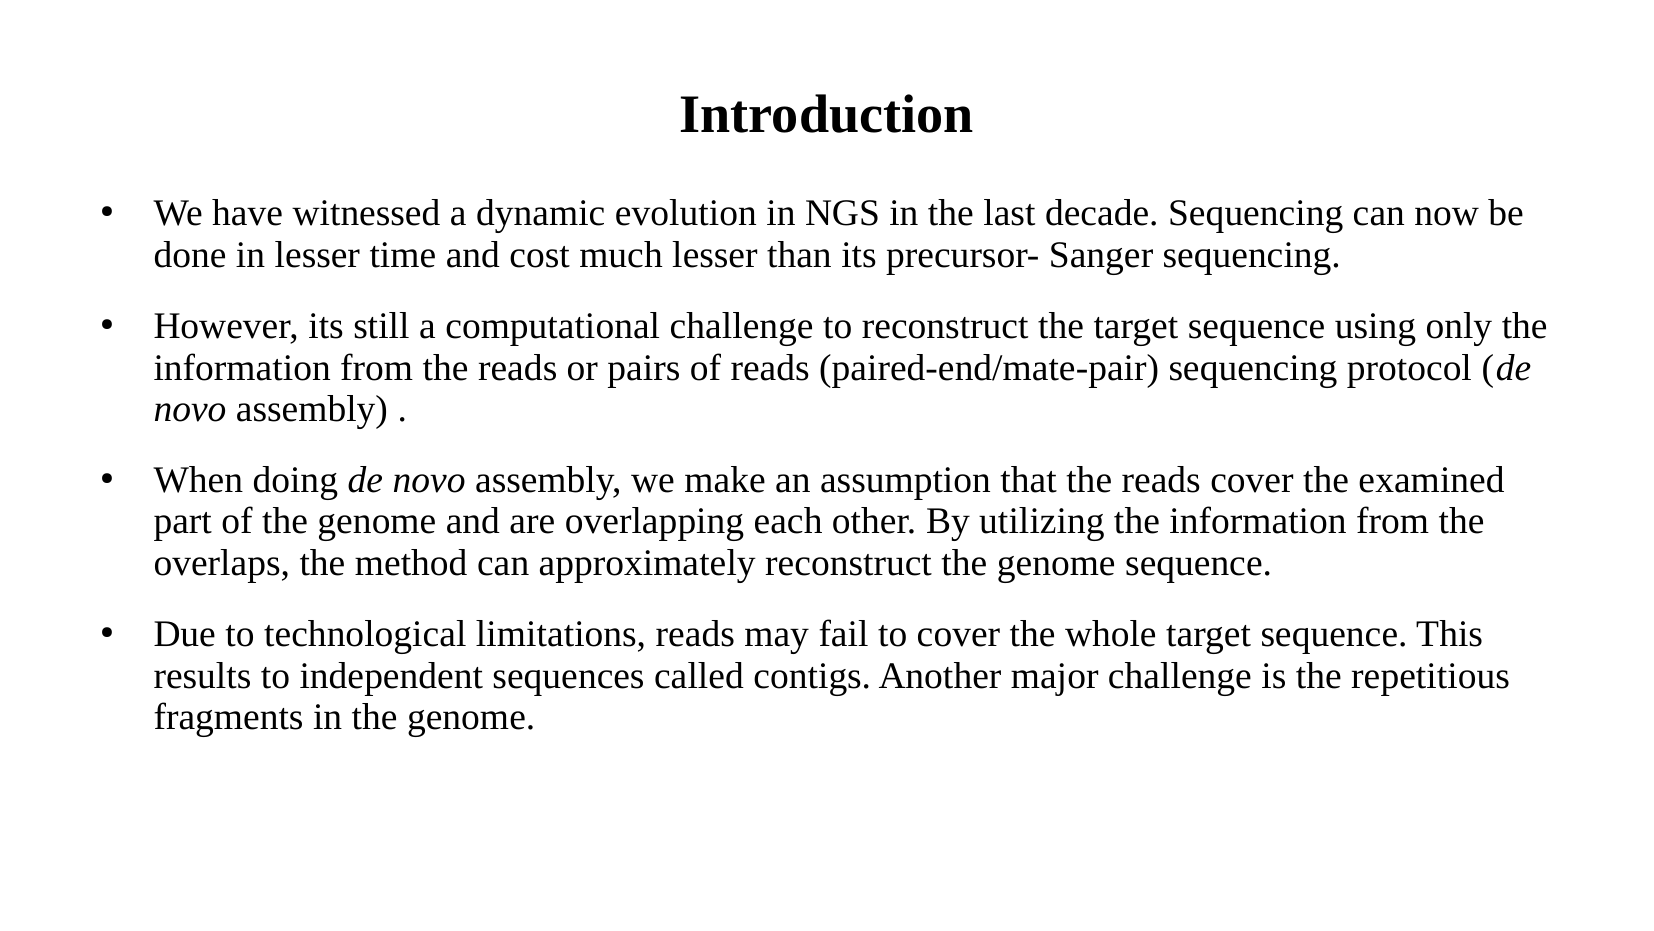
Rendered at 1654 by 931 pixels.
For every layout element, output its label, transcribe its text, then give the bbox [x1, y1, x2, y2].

list We have witnessed a dynamic evolution in NGS in the last decade. Sequencing can now be done in lesser time and cost much lesser than its precursor- Sanger sequencing. However, its still a computational challenge to reconstruct the target sequence using only the information from the reads or pairs of reads (paired-end/mate-pair) sequencing protocol (de novo assembly) . When doing de novo assembly, we make an assumption that the reads cover the examined part of the genome and are overlapping each other. By utilizing the information from the overlaps, the method can approximately reconstruct the genome sequence. Due to technological limitations, reads may fail to cover the whole target sequence. This results to independent sequences called contigs. Another major challenge is the repetitious fragments in the genome. [82, 192, 1571, 886]
title Introduction [82, 37, 1571, 192]
